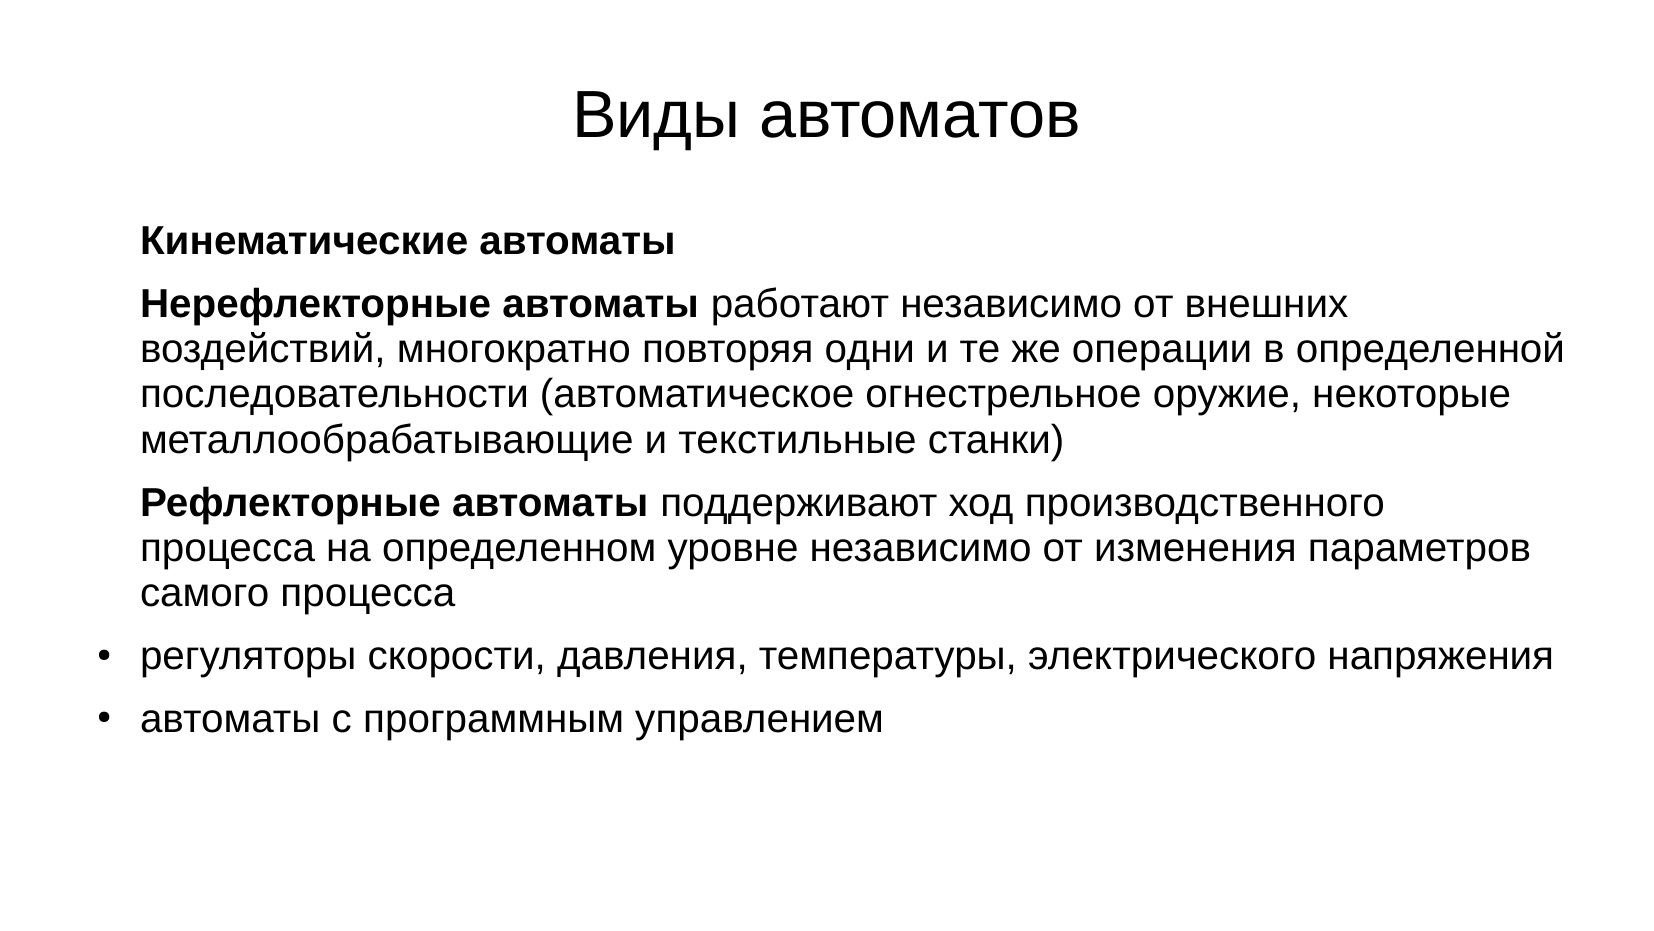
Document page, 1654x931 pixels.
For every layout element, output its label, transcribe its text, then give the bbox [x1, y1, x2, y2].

list Кинематические автоматы Нерефлекторные автоматы работают независимо от внешних воздействий, многократно повторяя одни и те же операции в определенной последовательности (автоматическое огнестрельное оружие, некоторые металлообрабатывающие и текстильные станки) Рефлекторные автоматы поддерживают ход производственного процесса на определенном уровне независимо от изменения параметров самого процесса регуляторы скорости, давления, температуры, электрического напряжения автоматы с программным управлением [82, 217, 1571, 758]
title Виды автоматов [82, 37, 1571, 193]
